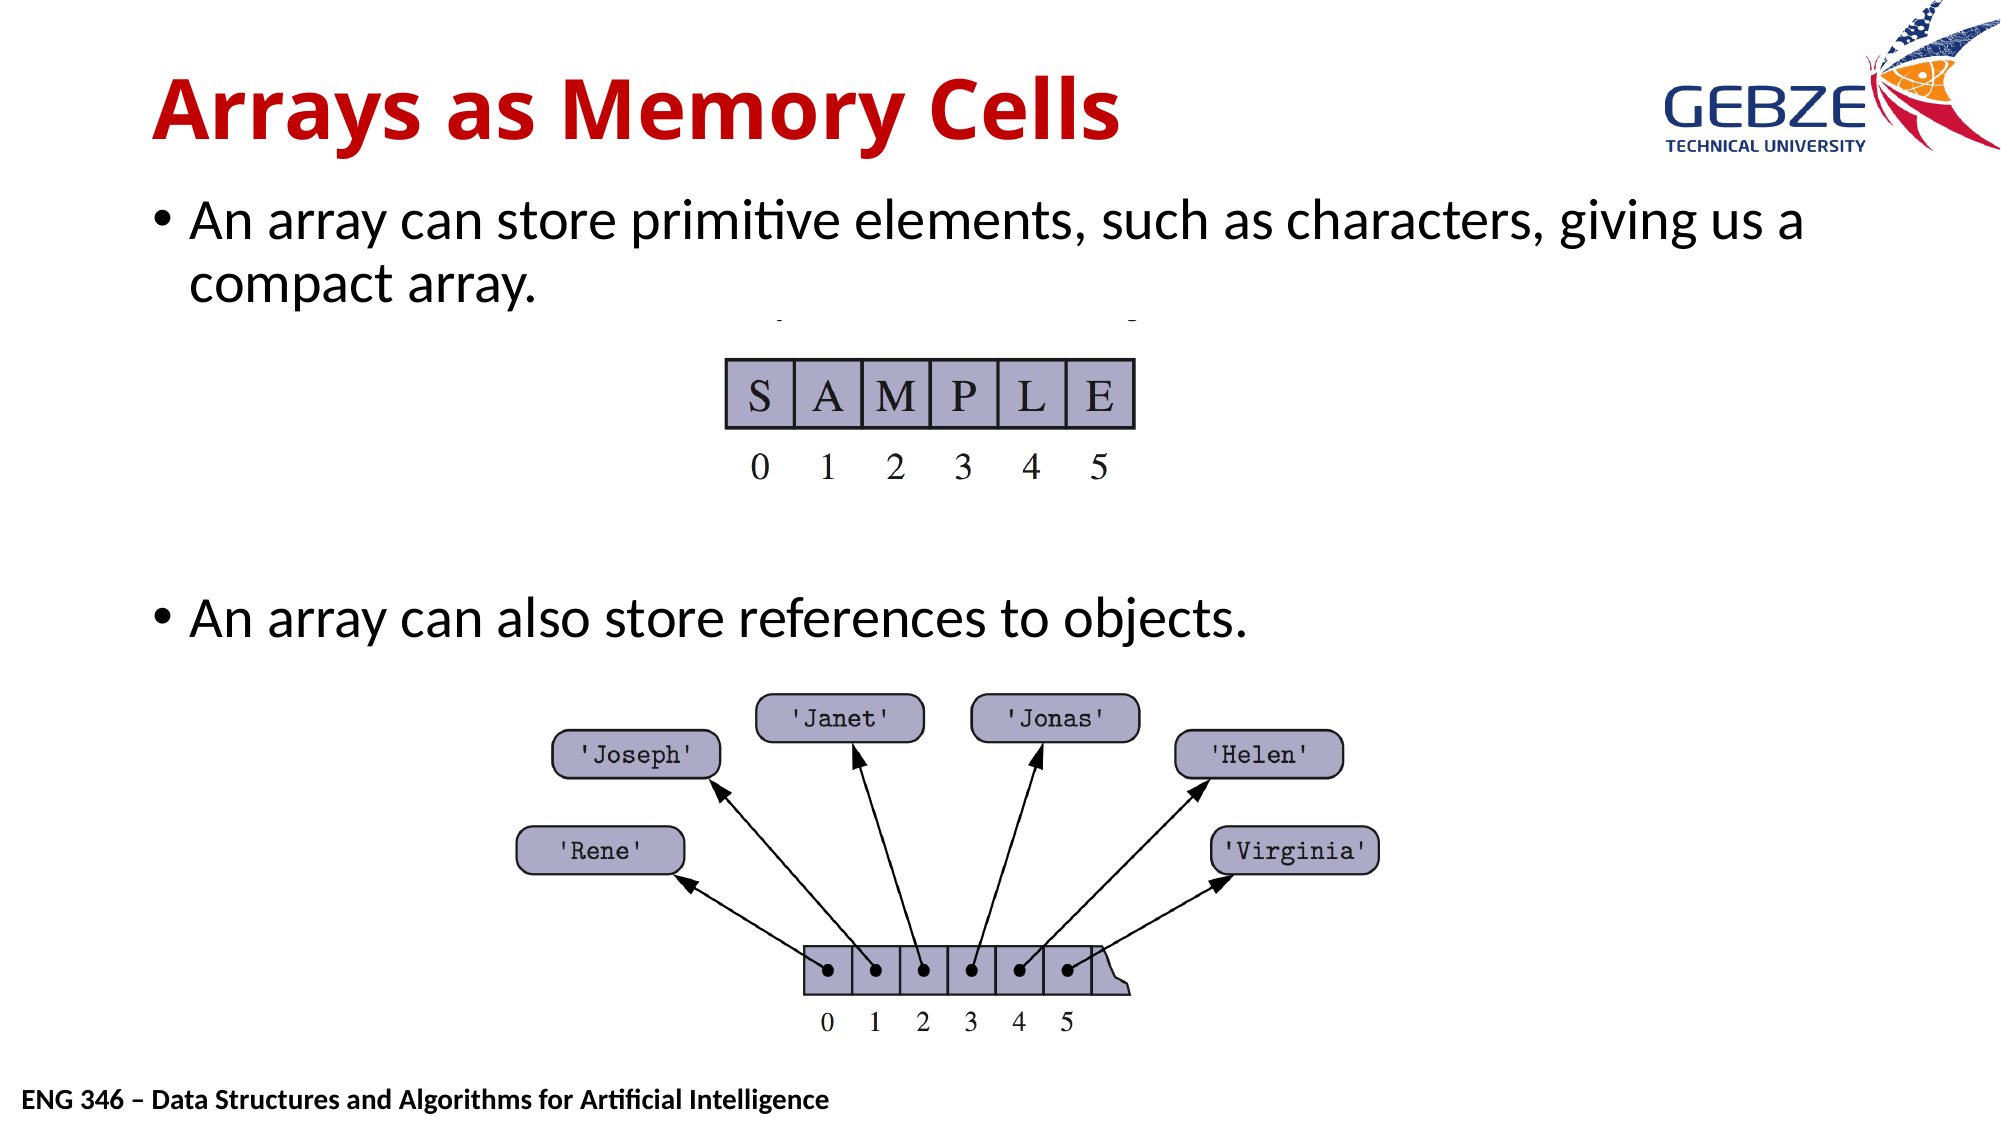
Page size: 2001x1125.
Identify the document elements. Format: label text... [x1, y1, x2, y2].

picture [440, 668, 1422, 1044]
title Arrays as Memory Cells [137, 59, 1863, 166]
picture [687, 320, 1175, 507]
list An array can store primitive elements, such as characters, giving us a compact array. An array can also store references to objects. [137, 181, 1863, 1014]
picture [1665, 0, 2001, 152]
